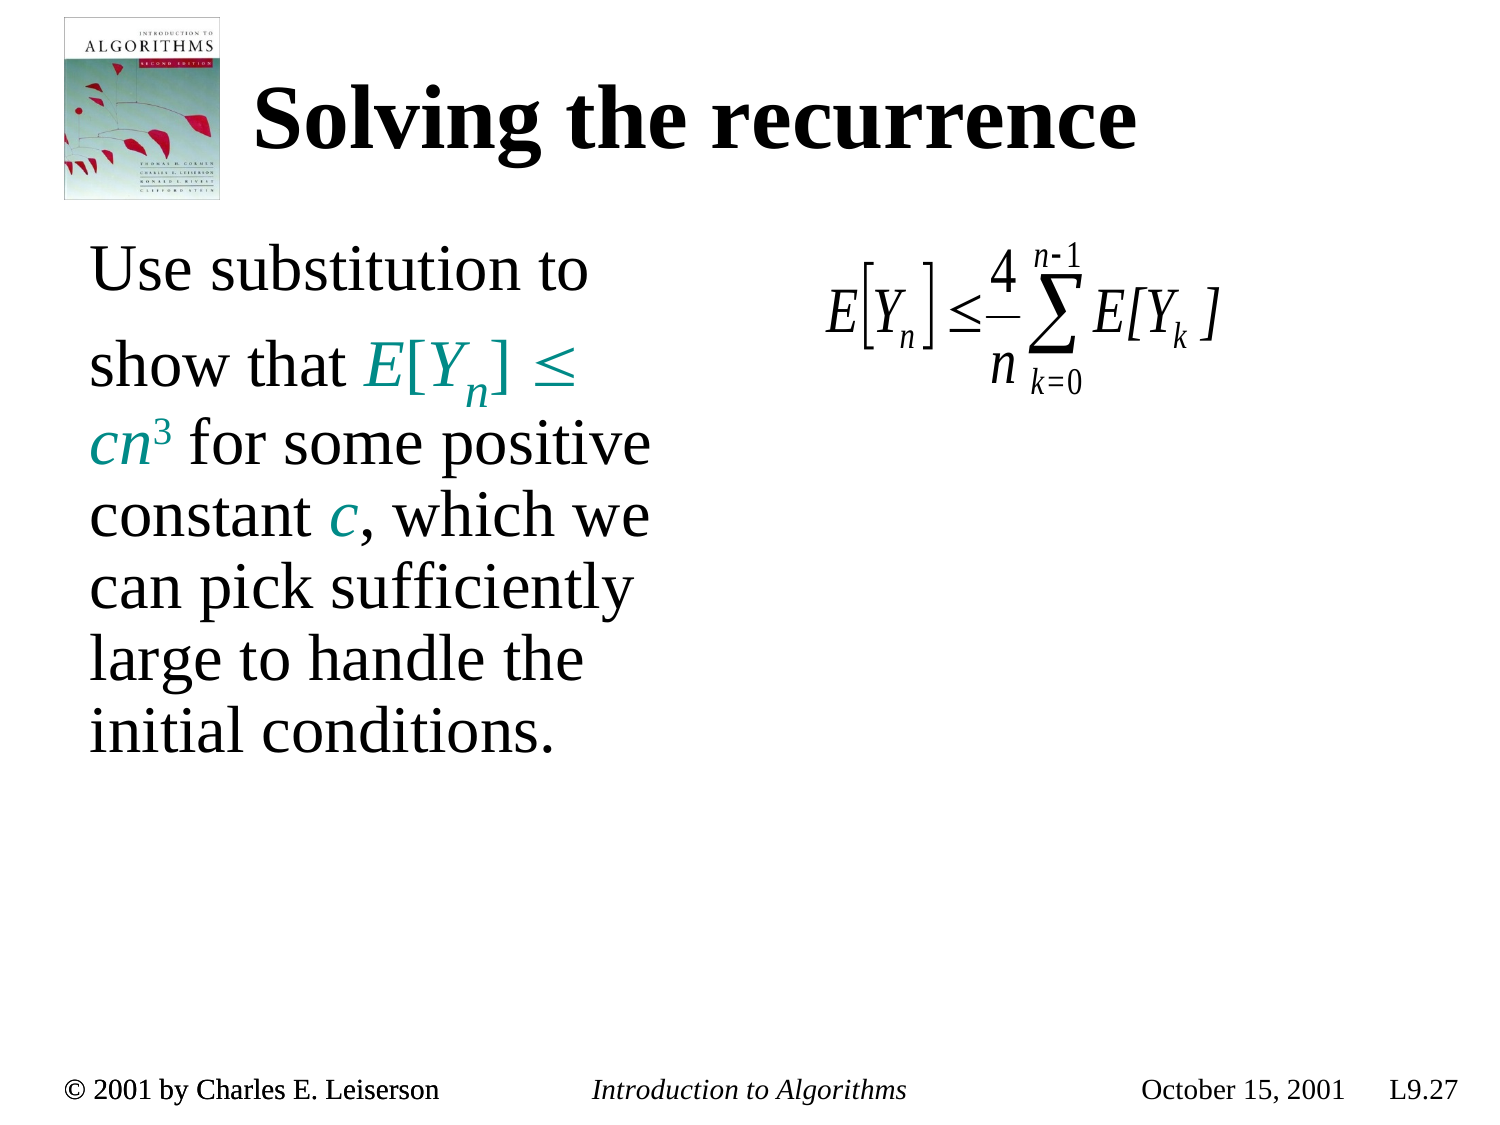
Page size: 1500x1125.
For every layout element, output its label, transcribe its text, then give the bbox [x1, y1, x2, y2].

text_box Use substitution to show that E[Yn]  cn3 for some positive constant c, which we can pick sufficiently large to handle the initial conditions. [75, 224, 691, 775]
picture [64, 17, 220, 200]
text_box Introduction to Algorithms [577, 1062, 923, 1113]
text_box Solving the recurrence [237, 24, 1476, 213]
chart [817, 224, 1235, 409]
text_box October 15, 2001 L9.<number> [1033, 1062, 1474, 1113]
